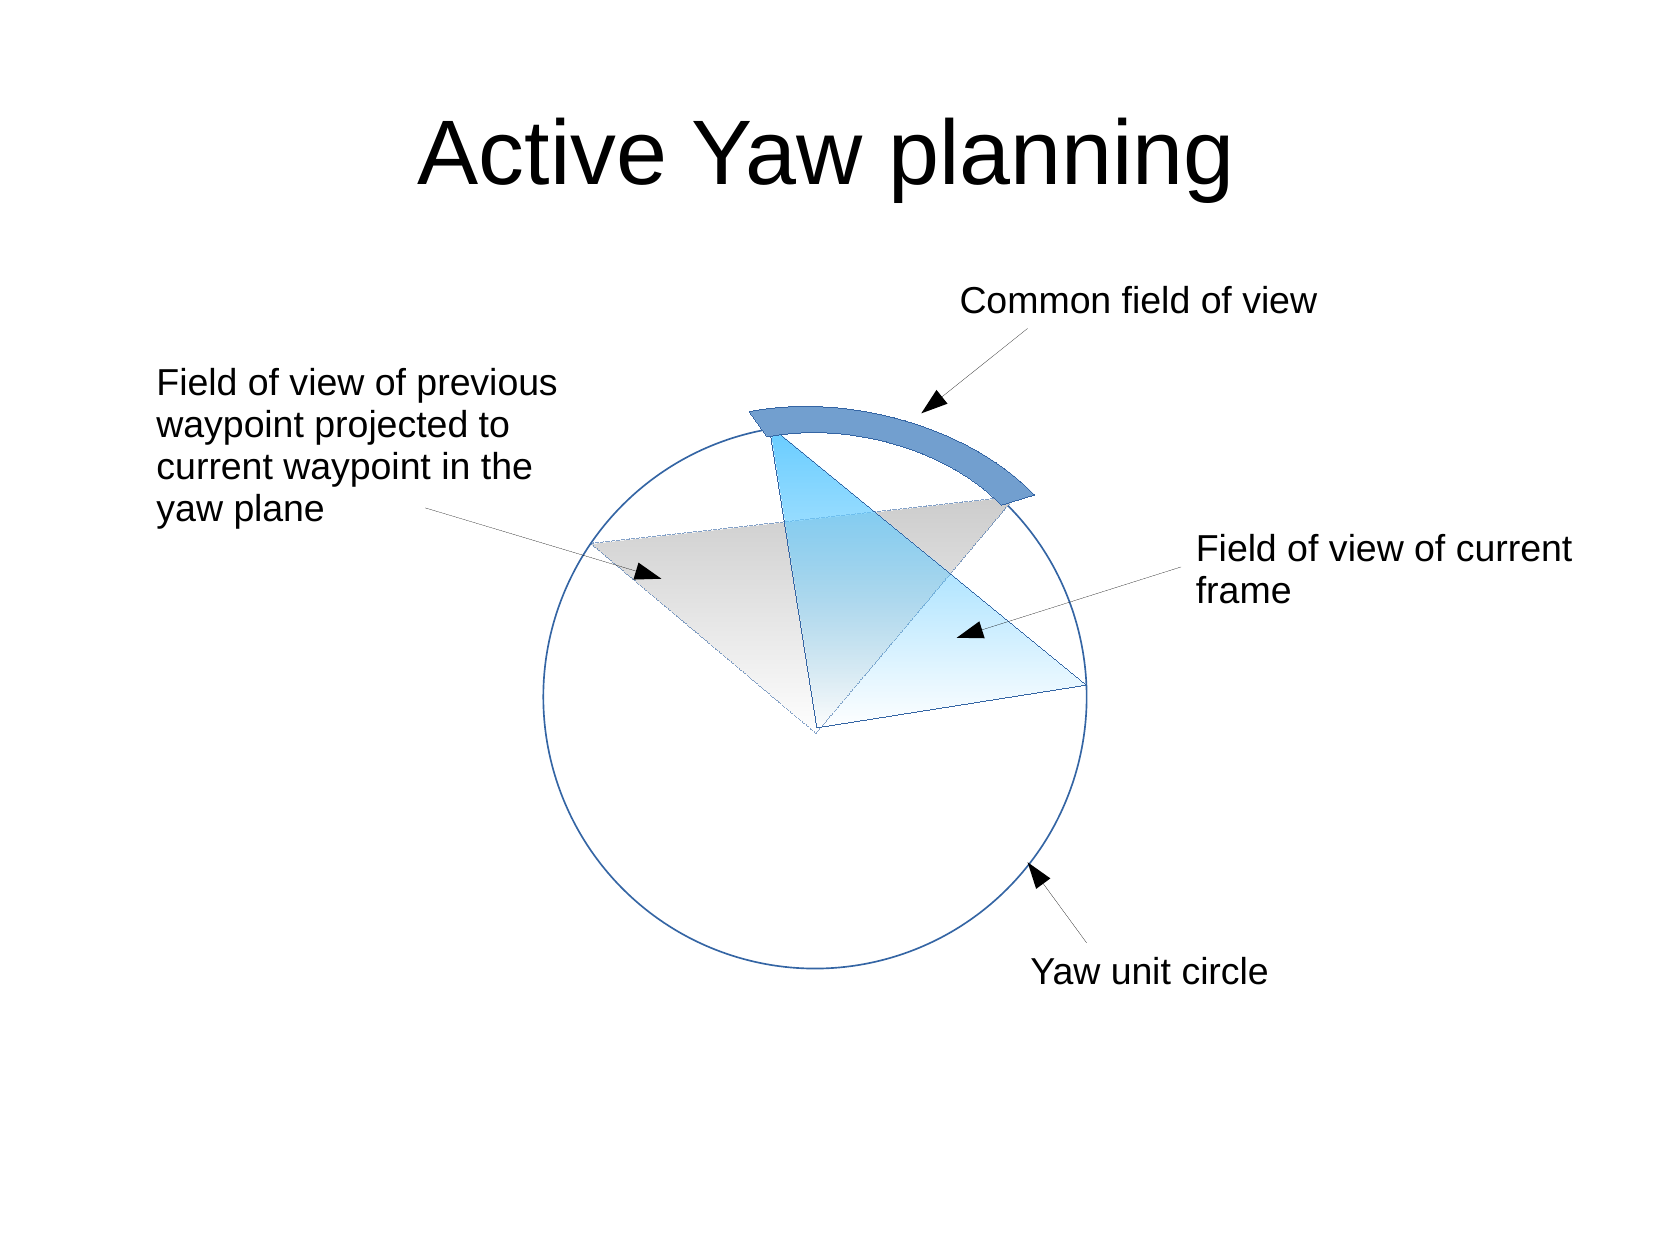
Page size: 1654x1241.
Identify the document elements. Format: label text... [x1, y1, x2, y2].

text_box Yaw unit circle [1015, 942, 1465, 1000]
text_box [543, 406, 1087, 969]
text_box Field of view of previous waypoint projected to current waypoint in the yaw plane [141, 354, 591, 538]
text_box Common field of view [944, 271, 1394, 329]
title Active Yaw planning [82, 49, 1571, 257]
text_box Field of view of current frame [1181, 519, 1630, 619]
